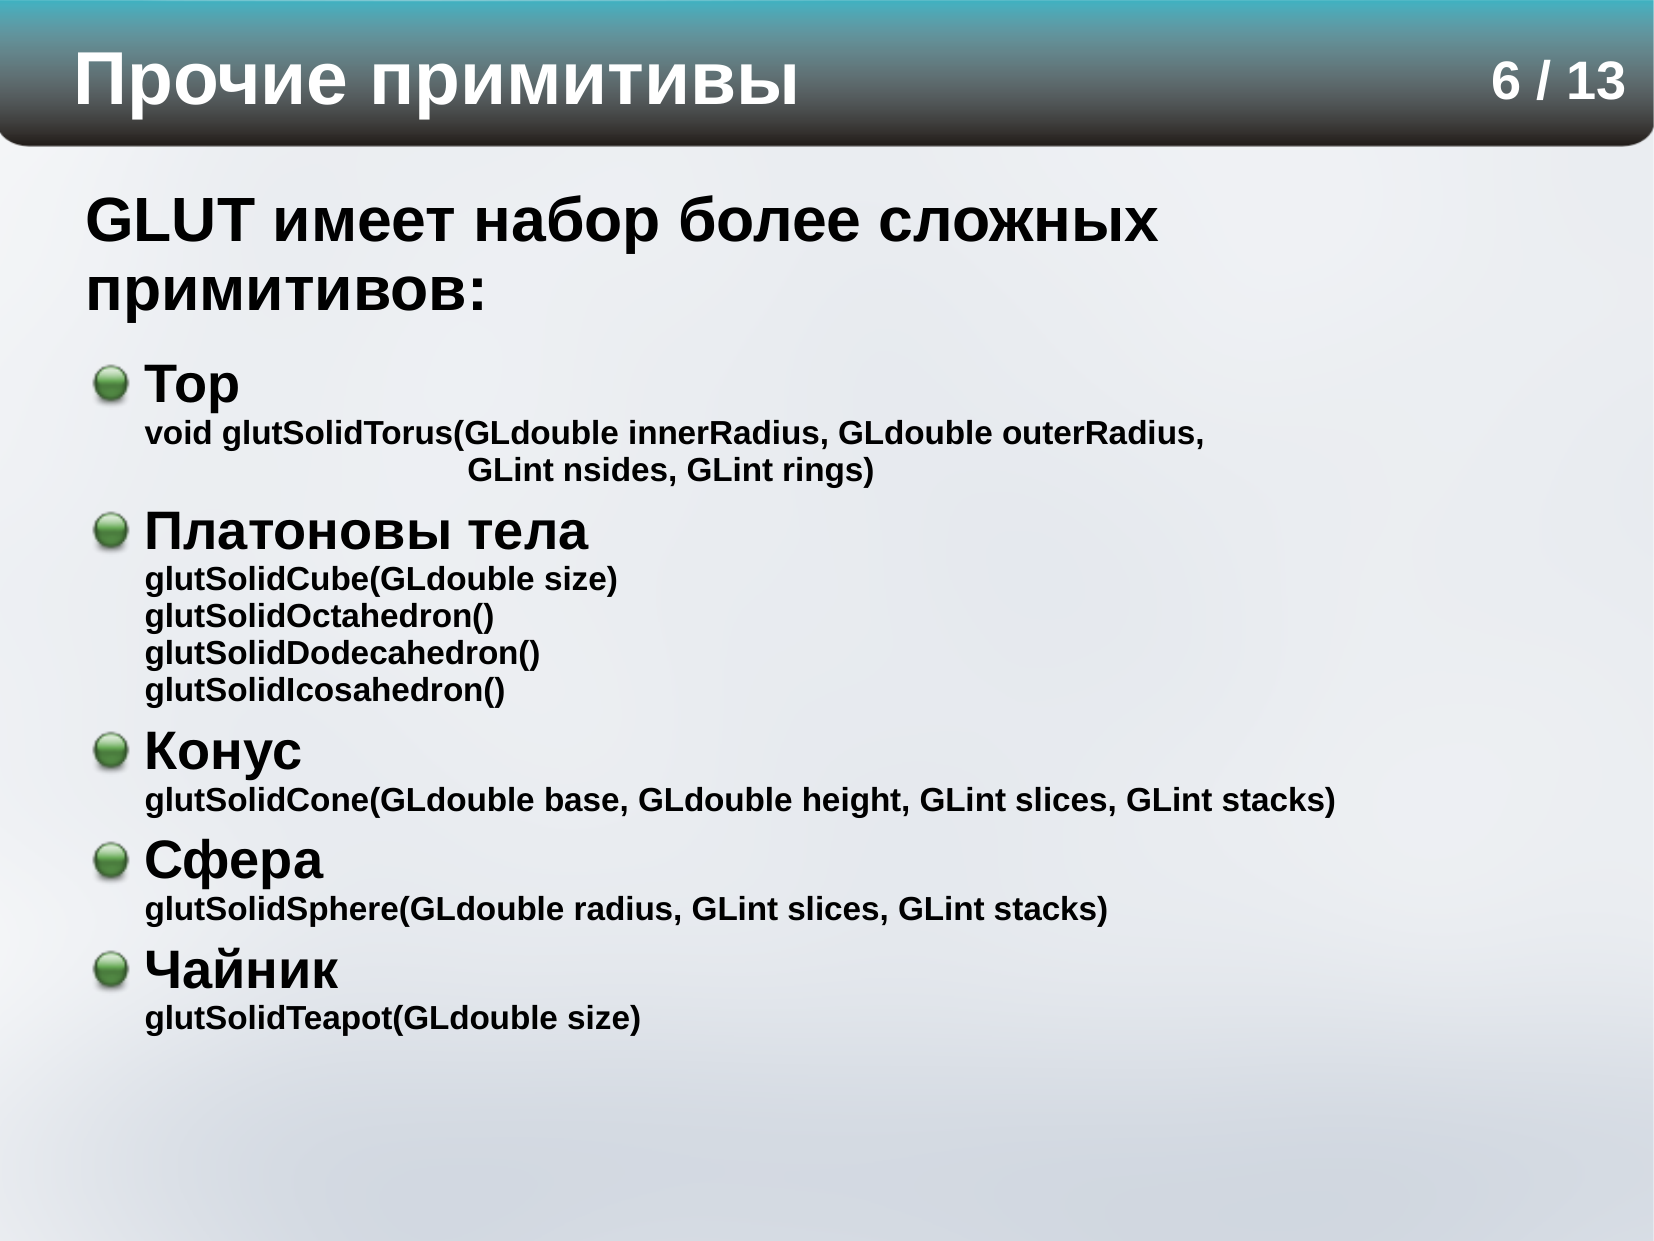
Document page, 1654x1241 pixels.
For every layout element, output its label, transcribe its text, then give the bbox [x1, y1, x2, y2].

text_box GLUT имеет набор более сложных примитивов: Тор void glutSolidTorus(GLdouble innerRadius, GLdouble outerRadius, GLint nsides, GLint rings) Платоновы тела glutSolidCube(GLdouble size) glutSolidOctahedron() glutSolidDodecahedron() glutSolidIcosahedron() Конус glutSolidCone(GLdouble base, GLdouble height, GLint slices, GLint stacks) Сфера glutSolidSphere(GLdouble radius, GLint slices, GLint stacks) Чайник glutSolidTeapot(GLdouble size) [70, 177, 1506, 1045]
text_box <номер> / 13 [1476, 42, 1654, 179]
picture [0, 0, 1654, 1241]
text_box Прочие примитивы [59, 29, 916, 129]
